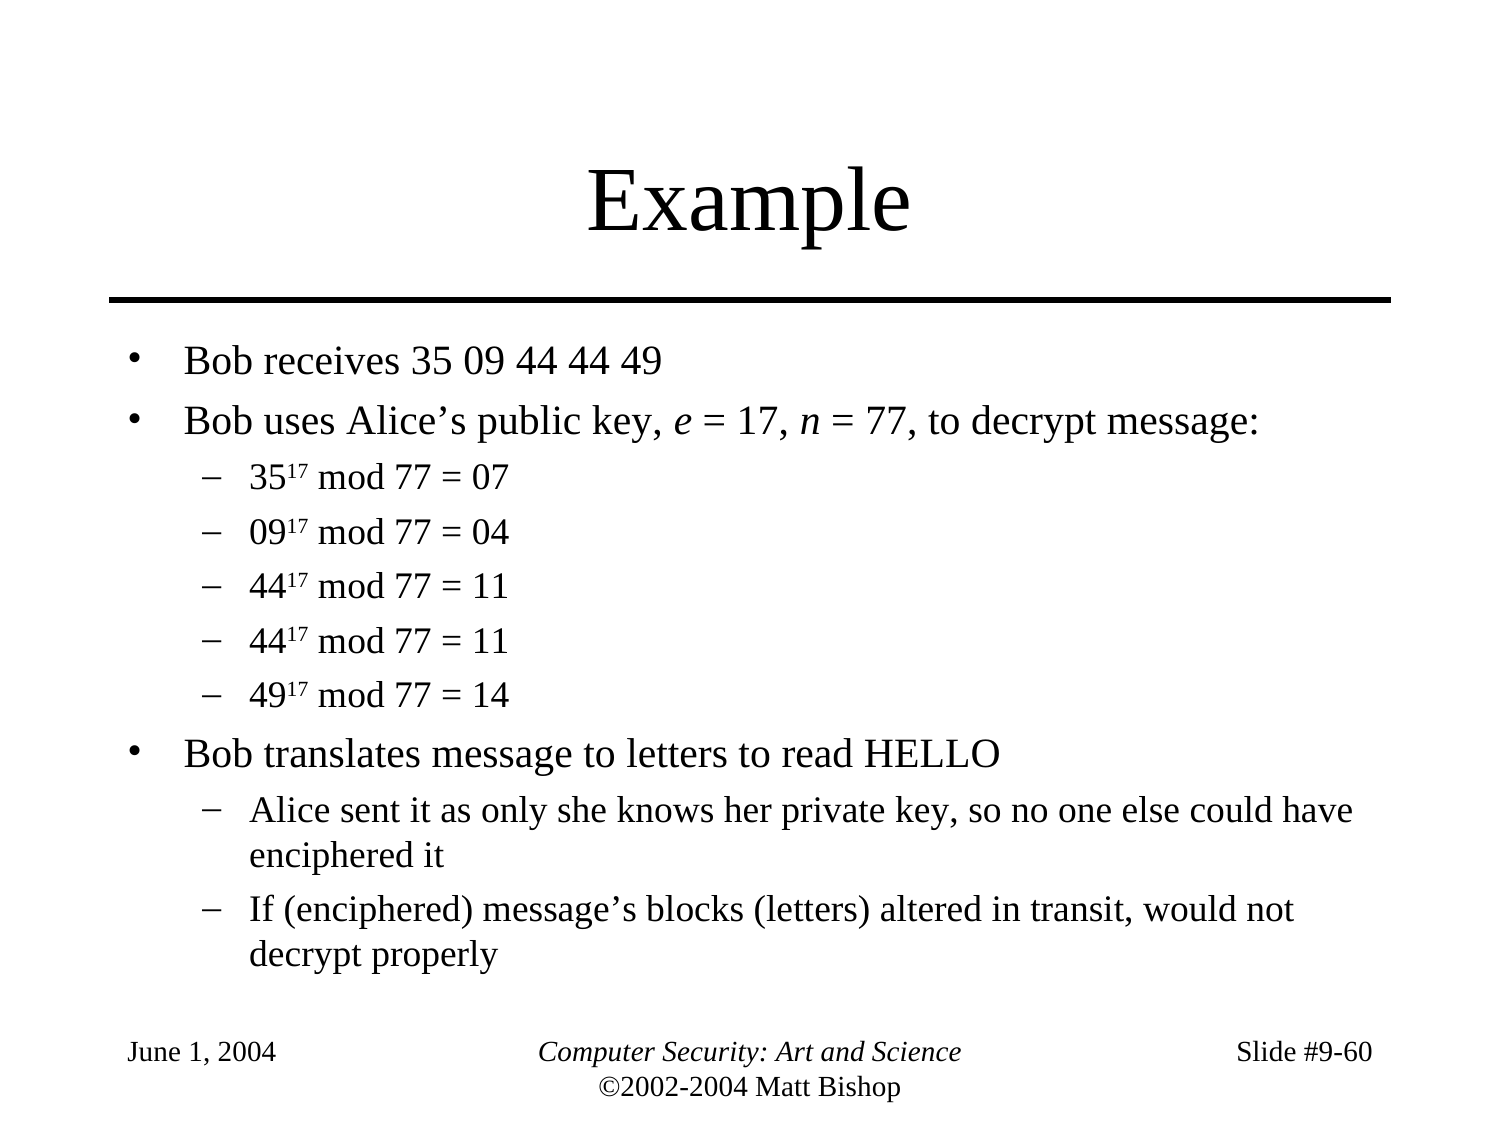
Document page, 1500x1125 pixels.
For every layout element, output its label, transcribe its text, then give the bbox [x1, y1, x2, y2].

title Example [112, 99, 1388, 288]
list Bob receives 35 09 44 44 49 Bob uses Alice’s public key, e = 17, n = 77, to decrypt message: 3517 mod 77 = 07 0917 mod 77 = 04 4417 mod 77 = 11 4417 mod 77 = 11 4917 mod 77 = 14 Bob translates message to letters to read HELLO Alice sent it as only she knows her private key, so no one else could have enciphered it If (enciphered) message’s blocks (letters) altered in transit, would not decrypt properly [112, 324, 1388, 1000]
